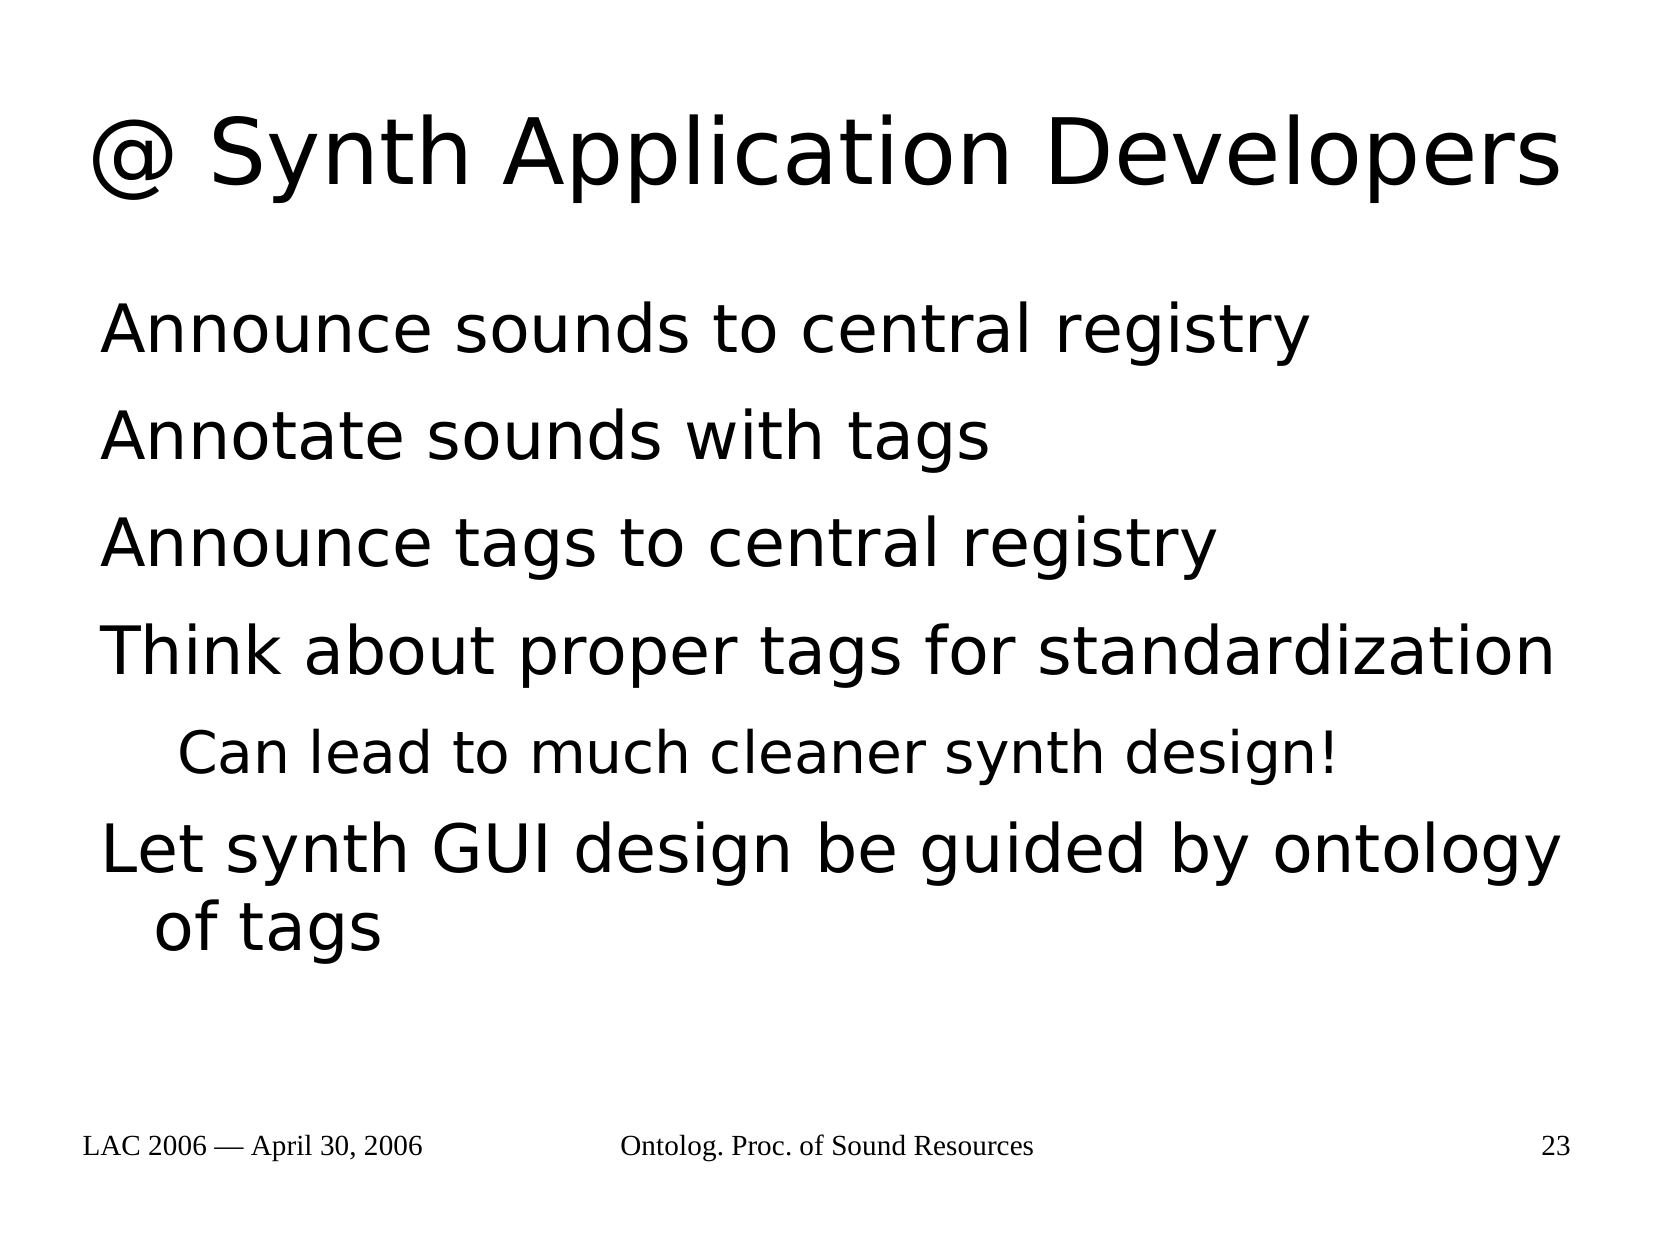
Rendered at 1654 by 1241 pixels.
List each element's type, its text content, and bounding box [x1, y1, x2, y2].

title @ Synth Application Developers [82, 49, 1571, 257]
list Announce sounds to central registry Annotate sounds with tags Announce tags to central registry Think about proper tags for standardization Can lead to much cleaner synth design! Let synth GUI design be guided by ontology of tags [82, 290, 1571, 1109]
